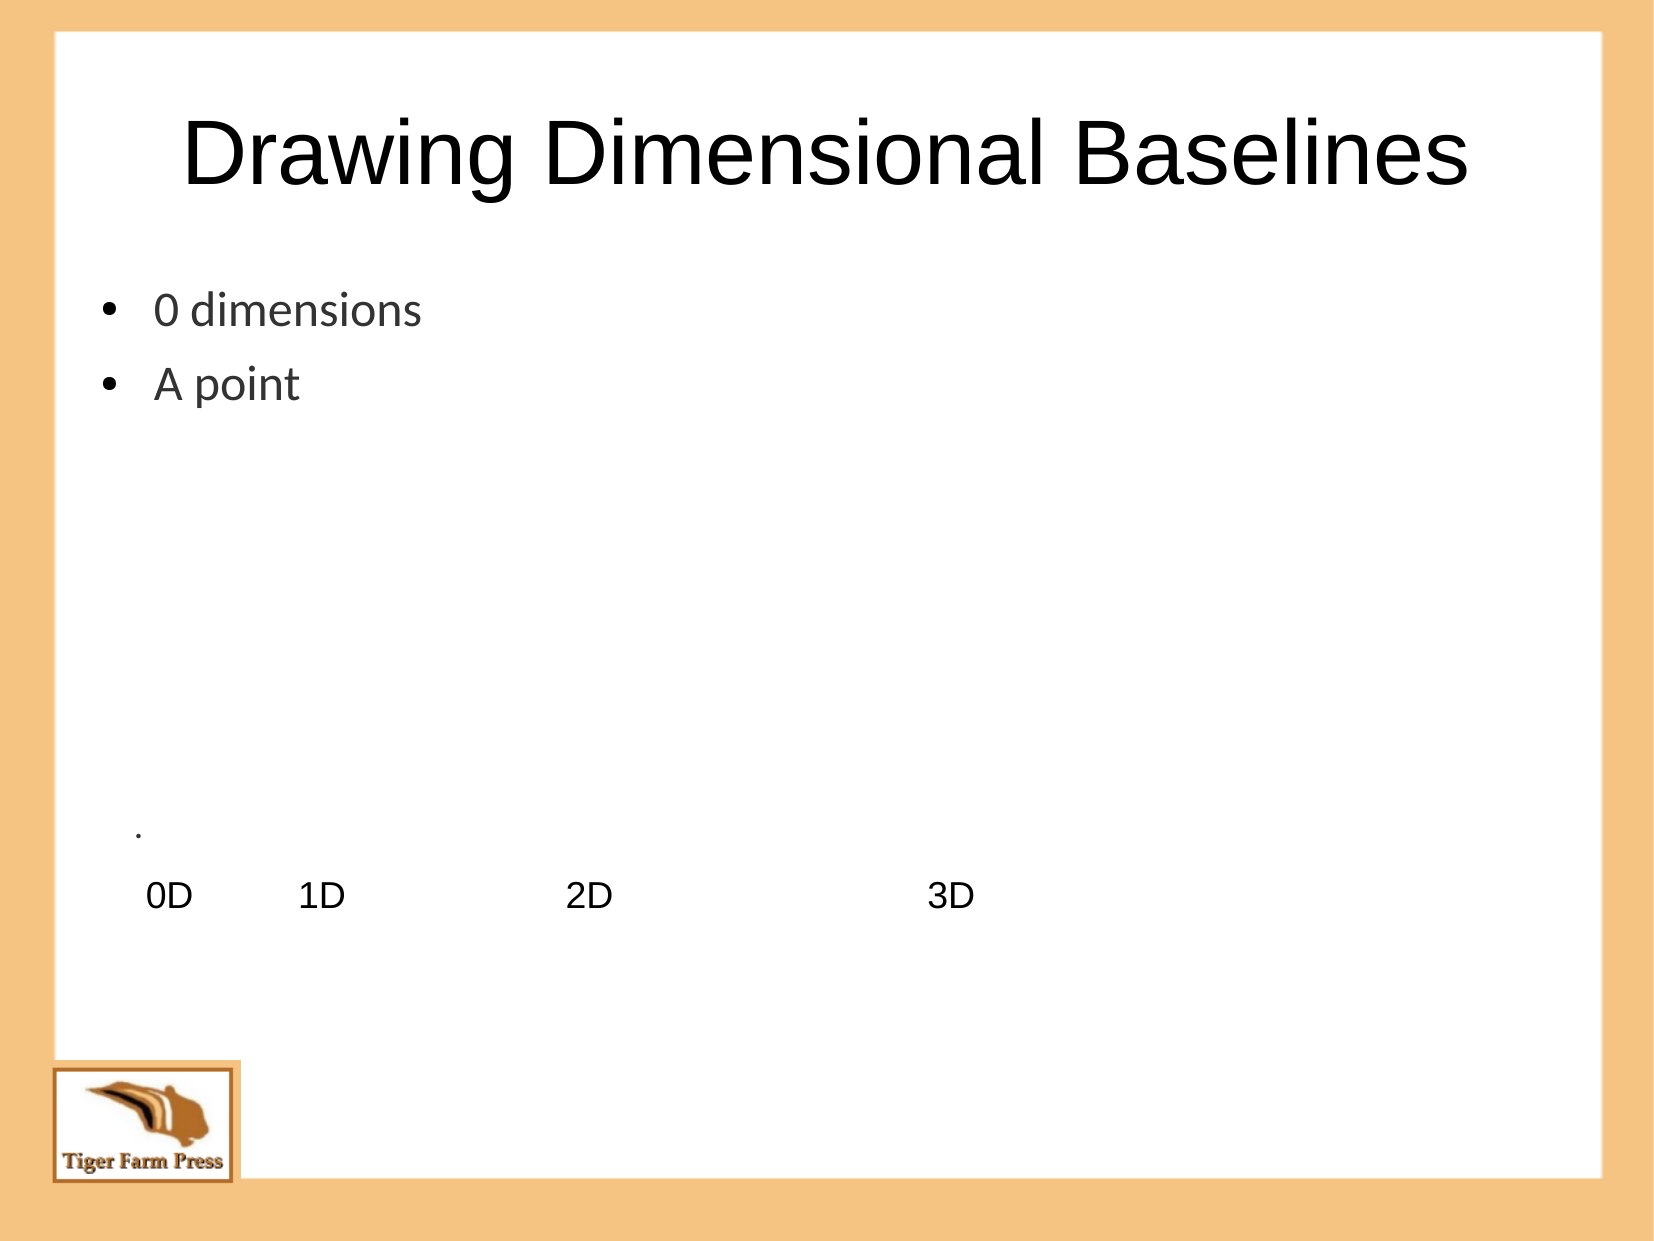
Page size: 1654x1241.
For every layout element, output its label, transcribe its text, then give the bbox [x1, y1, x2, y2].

list 0 dimensions A point . 0D 1D 2D 3D [82, 290, 1571, 1109]
title Drawing Dimensional Baselines [82, 49, 1571, 257]
picture [0, 0, 1654, 1241]
